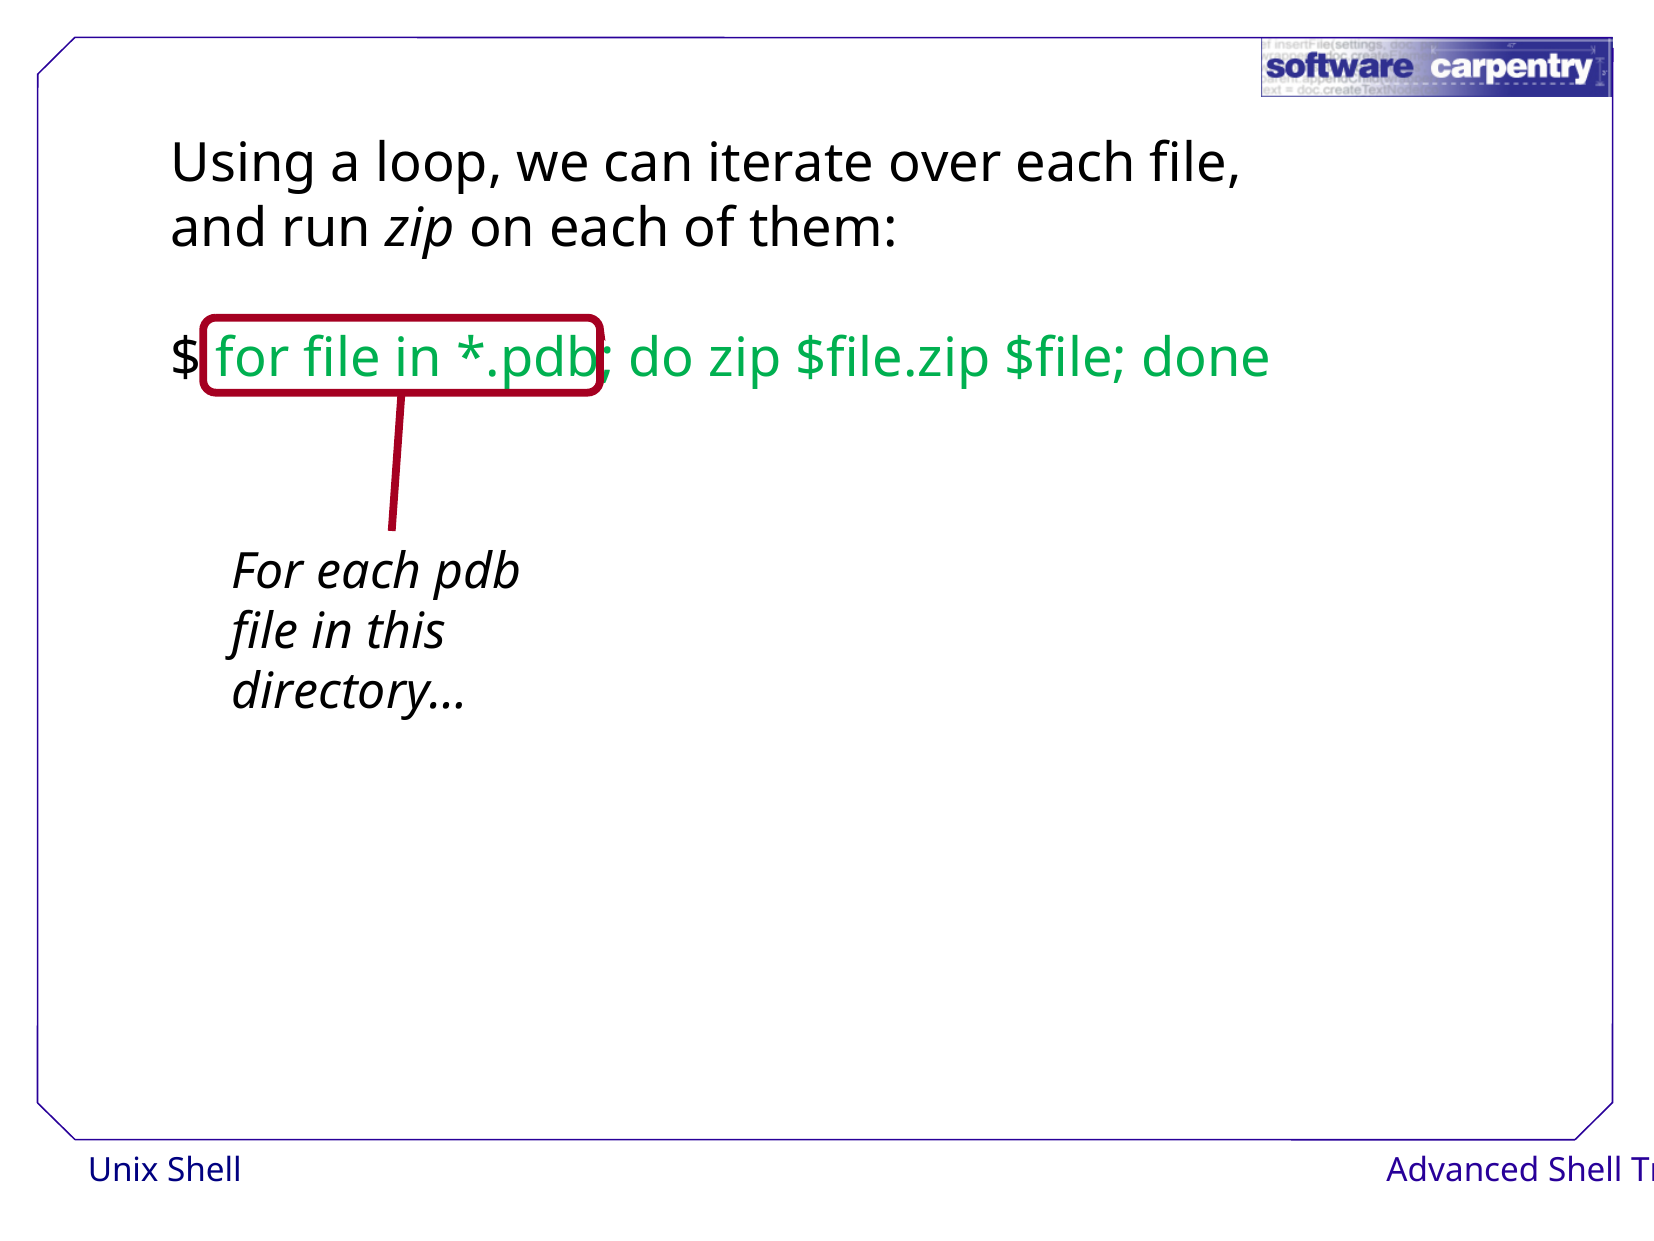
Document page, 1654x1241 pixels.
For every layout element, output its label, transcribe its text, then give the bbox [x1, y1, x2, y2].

text_box Using a loop, we can iterate over each file, and run zip on each of them: $ for file in *.pdb; do zip $file.zip $file; done [155, 119, 1546, 395]
text_box Using a loop, we can iterate over each file, and run zip on each of them: $ for file in *.pdb; do zip $file.zip $file; done [208, 322, 596, 388]
picture [1261, 39, 1613, 97]
text_box For each pdb file in this directory… [216, 530, 567, 727]
